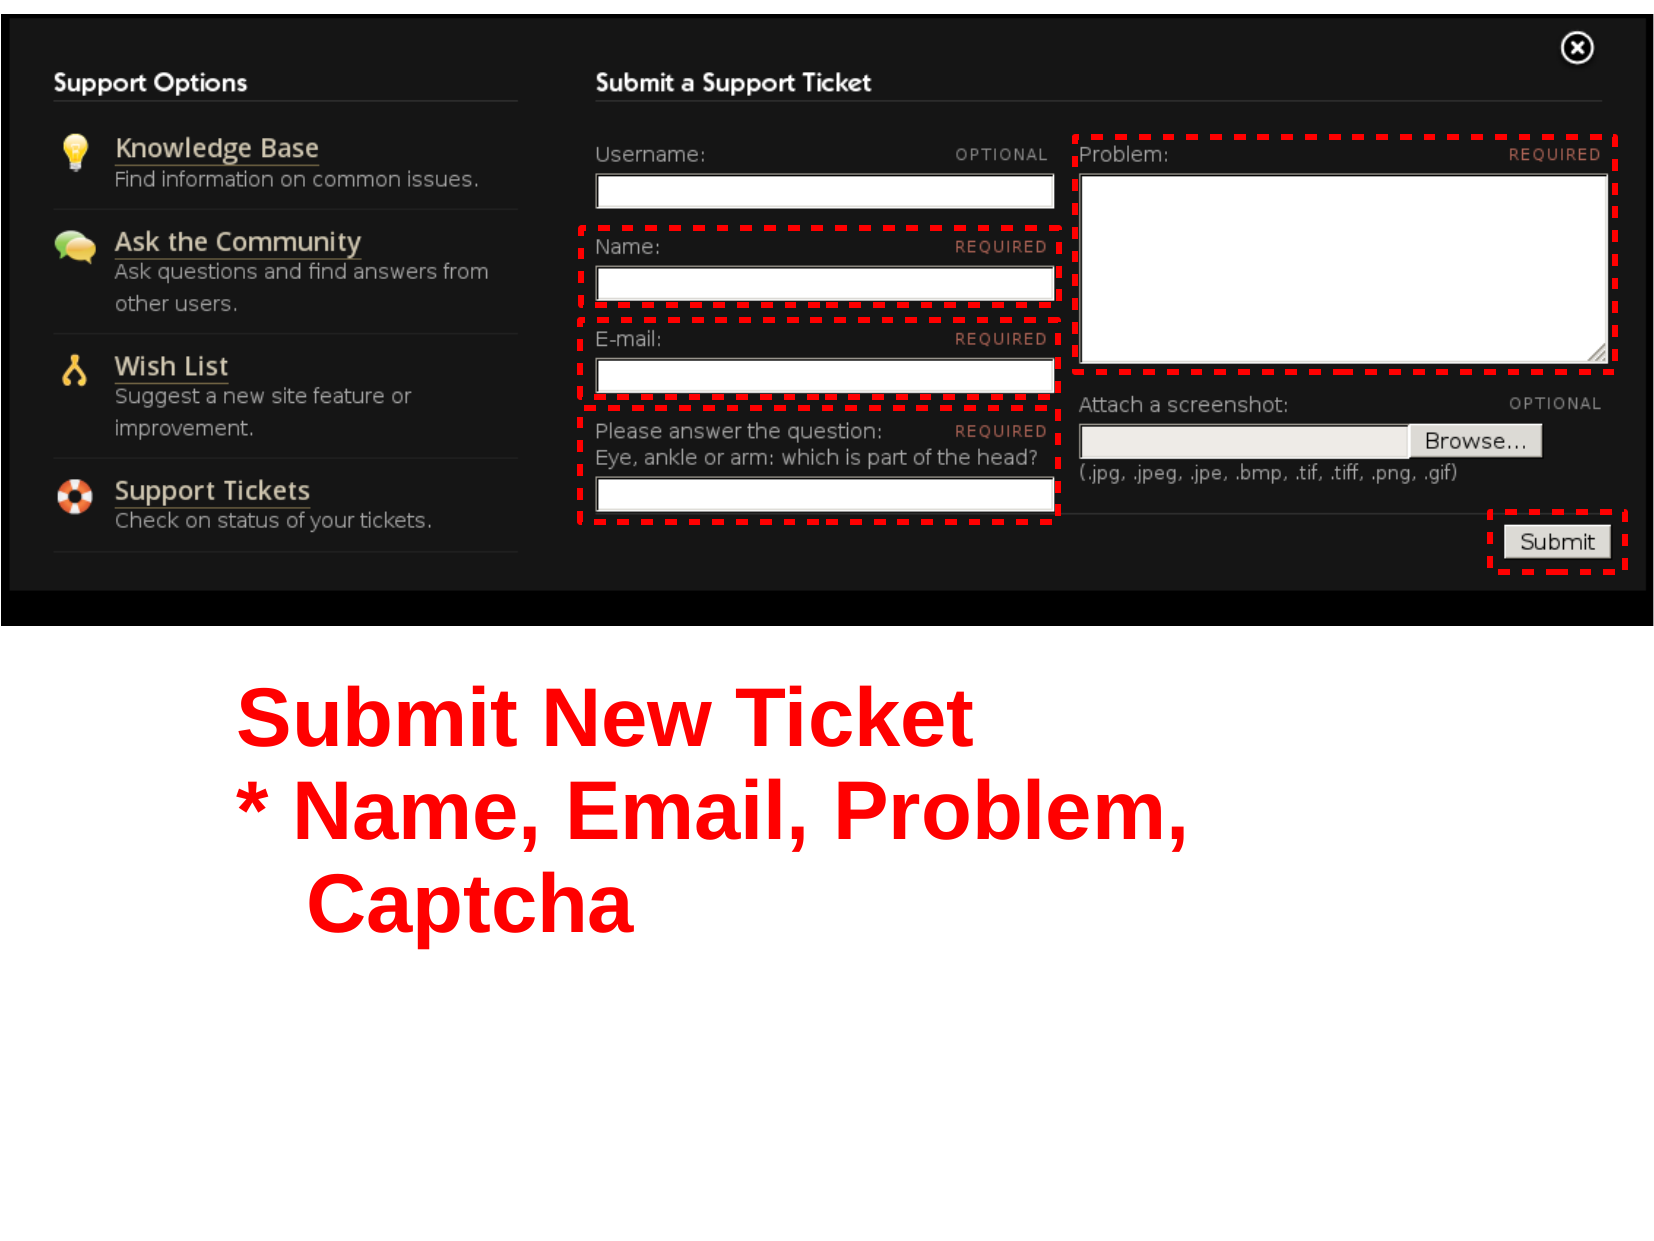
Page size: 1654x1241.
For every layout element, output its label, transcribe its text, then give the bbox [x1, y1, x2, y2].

text_box Submit New Ticket * Name, Email, Problem, Captcha [221, 663, 1206, 958]
picture [1, 14, 1654, 626]
